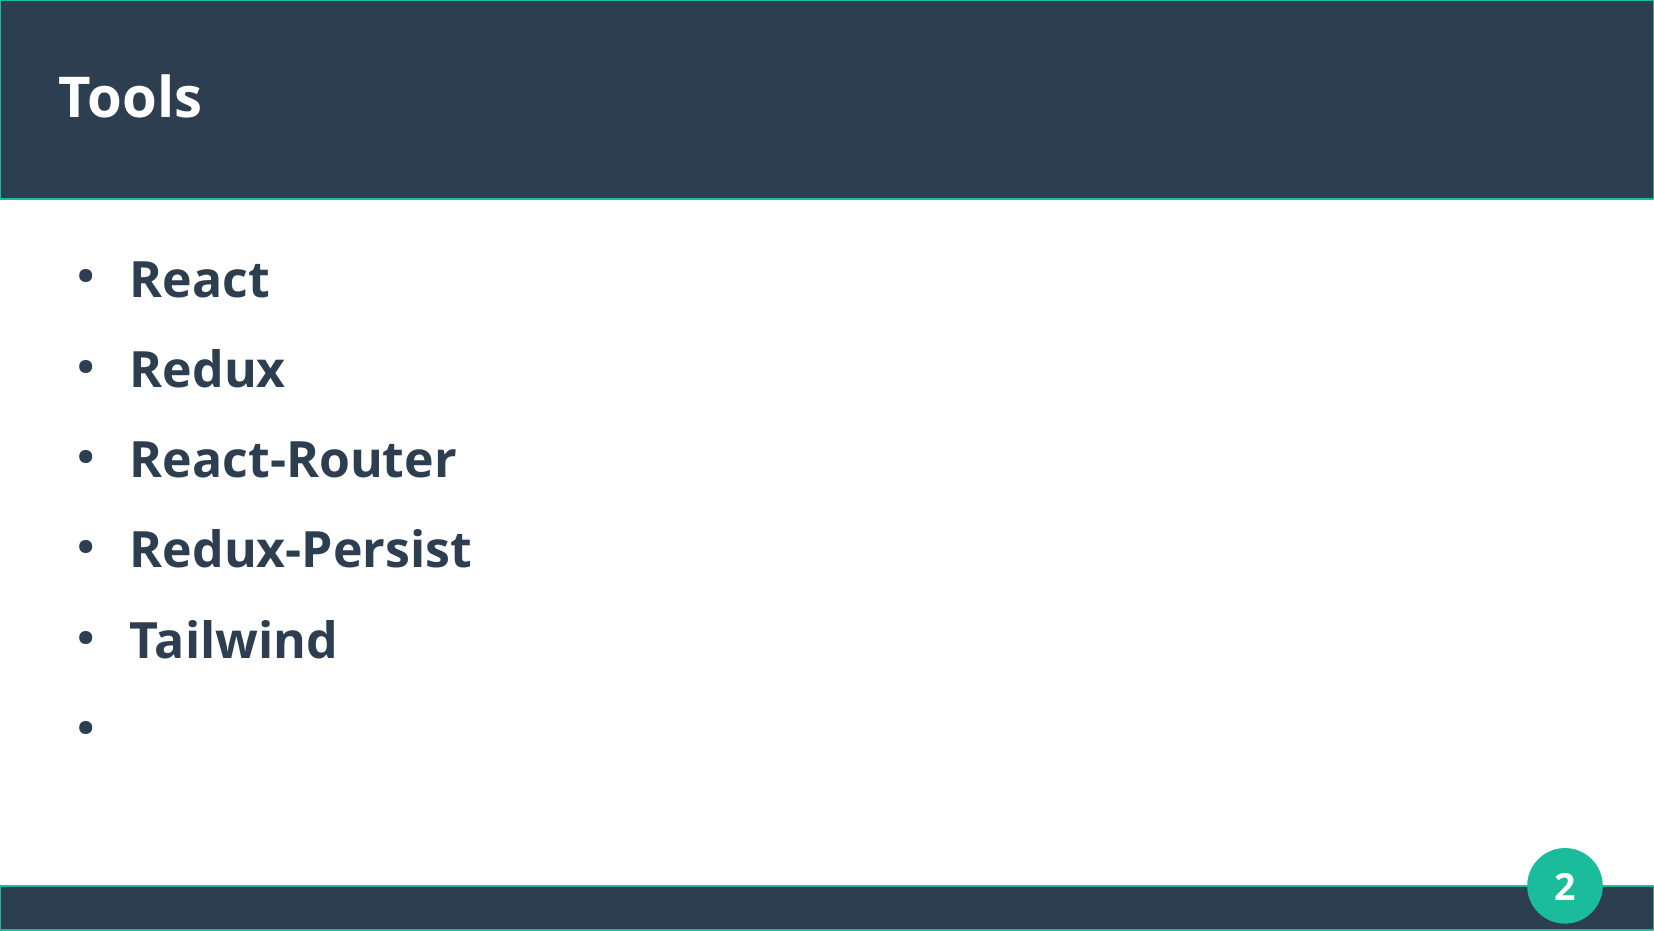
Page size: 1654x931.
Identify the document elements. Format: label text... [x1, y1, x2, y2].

title Tools [59, 37, 1595, 156]
list React Redux React-Router Redux-Persist Tailwind [59, 243, 1595, 864]
